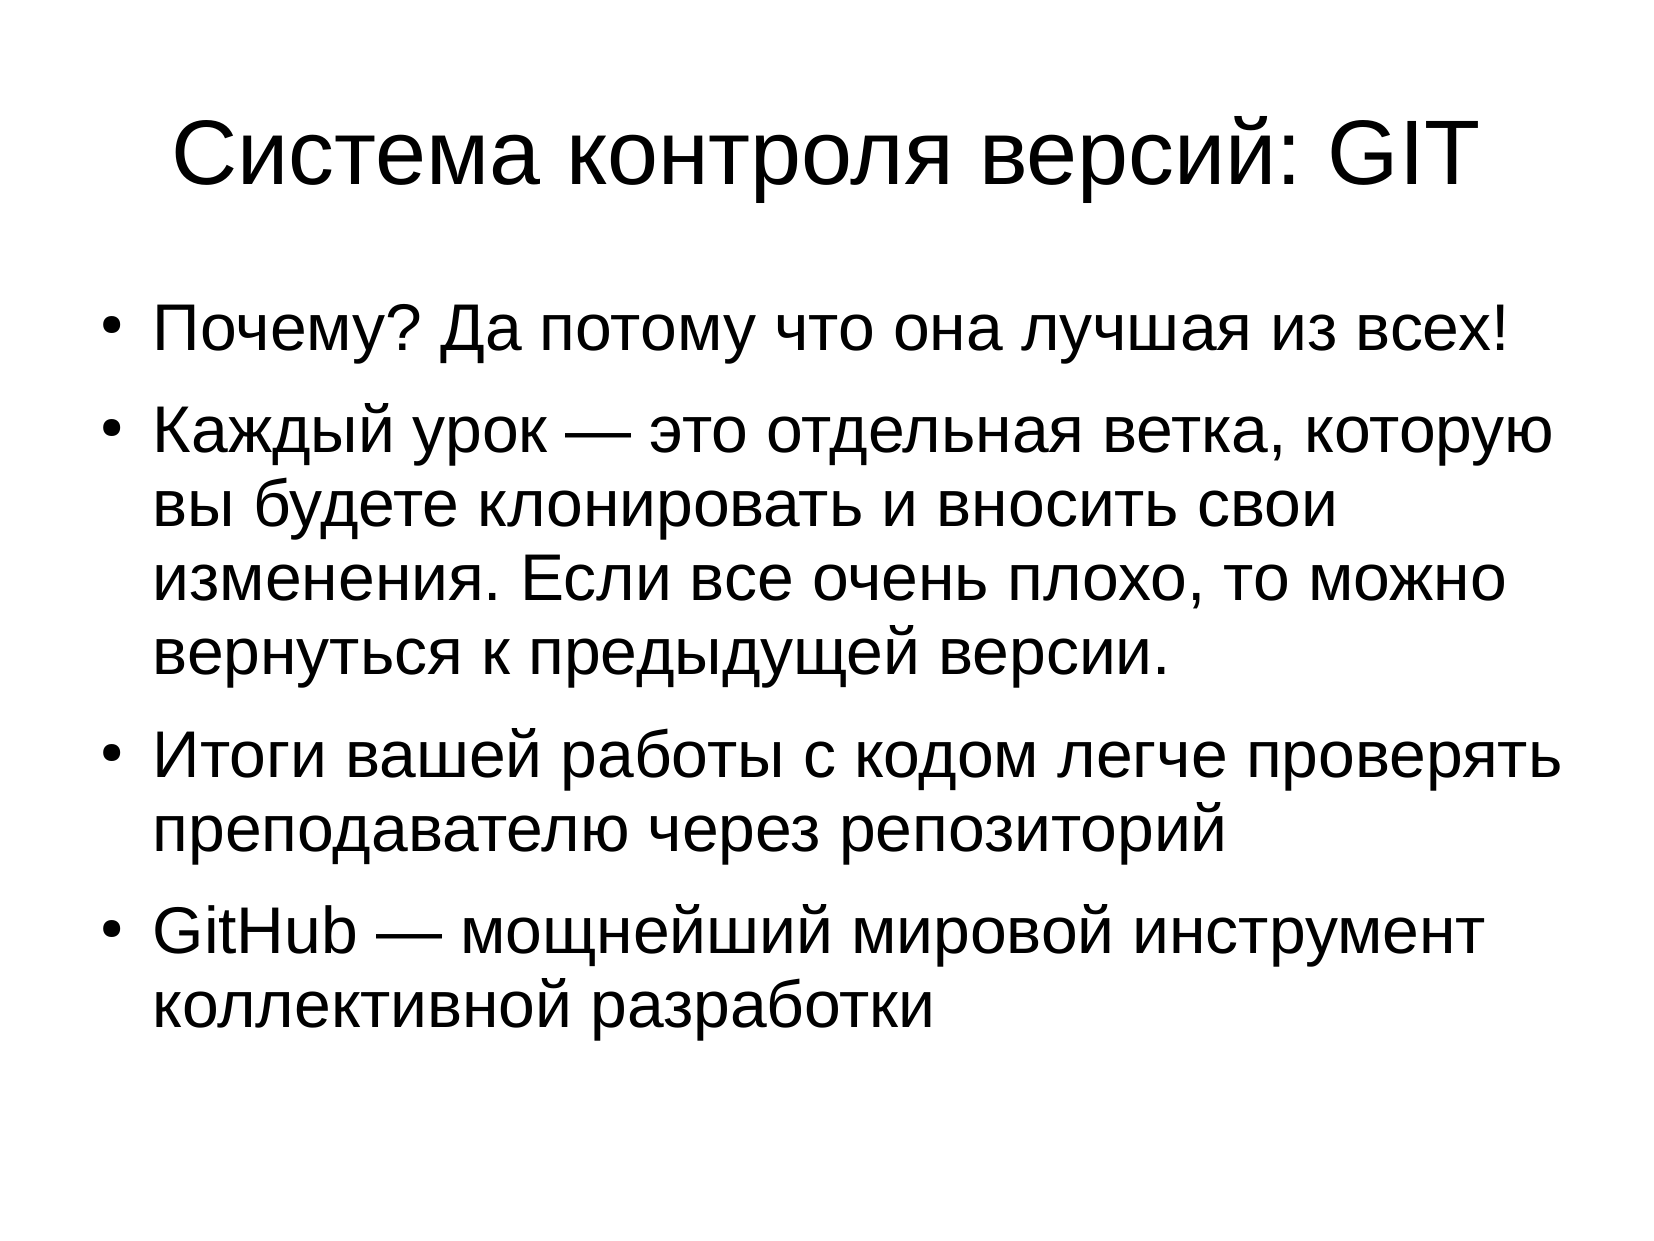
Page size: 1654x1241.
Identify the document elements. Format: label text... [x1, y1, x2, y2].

list Почему? Да потому что она лучшая из всех! Каждый урок — это отдельная ветка, которую вы будете клонировать и вносить свои изменения. Если все очень плохо, то можно вернуться к предыдущей версии. Итоги вашей работы с кодом легче проверять преподавателю через репозиторий GitHub — мощнейший мировой инструмент коллективной разработки [82, 290, 1571, 1111]
title Система контроля версий: GIT [82, 49, 1571, 257]
